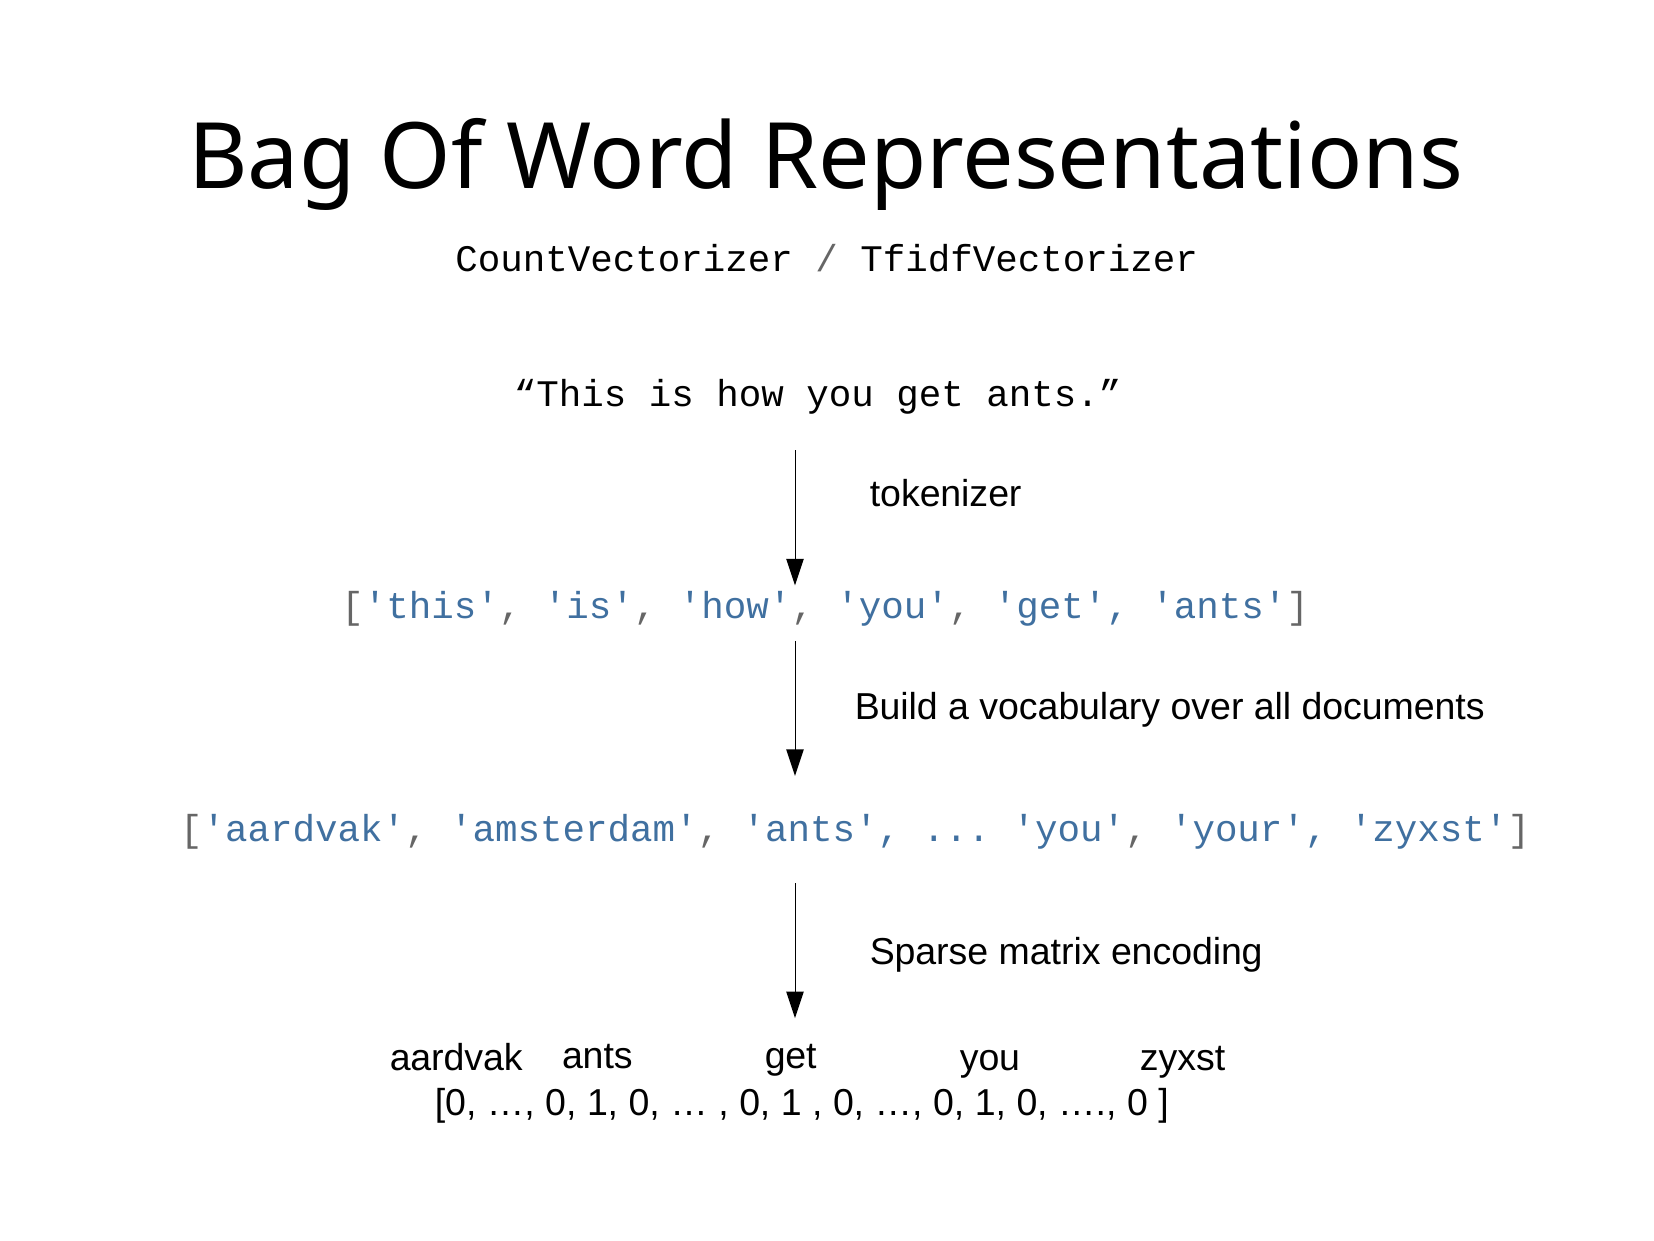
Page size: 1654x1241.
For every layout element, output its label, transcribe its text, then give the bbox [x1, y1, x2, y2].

text_box zyxst [1125, 1028, 1261, 1086]
text_box ants [547, 1027, 698, 1088]
text_box ['aardvak', 'amsterdam', 'ants', ... 'you', 'your', 'zyxst'] [165, 810, 1546, 896]
text_box aardvak [375, 1028, 541, 1086]
text_box “This is how you get ants.” [465, 375, 1171, 419]
text_box you [945, 1028, 1125, 1086]
text_box tokenizer [855, 465, 1111, 523]
text_box CountVectorizer / TfidfVectorizer [455, 240, 1199, 283]
text_box Build a vocabulary over all documents [840, 678, 1546, 777]
text_box Sparse matrix encoding [855, 896, 1321, 980]
text_box ['this', 'is', 'how', 'you', 'get', 'ants'] [315, 587, 1336, 631]
text_box [0, …, 0, 1, 0, … , 0, 1 , 0, …, 0, 1, 0, …., 0 ] [420, 1073, 1186, 1131]
text_box get [750, 1027, 871, 1113]
title Bag Of Word Representations [82, 49, 1571, 257]
